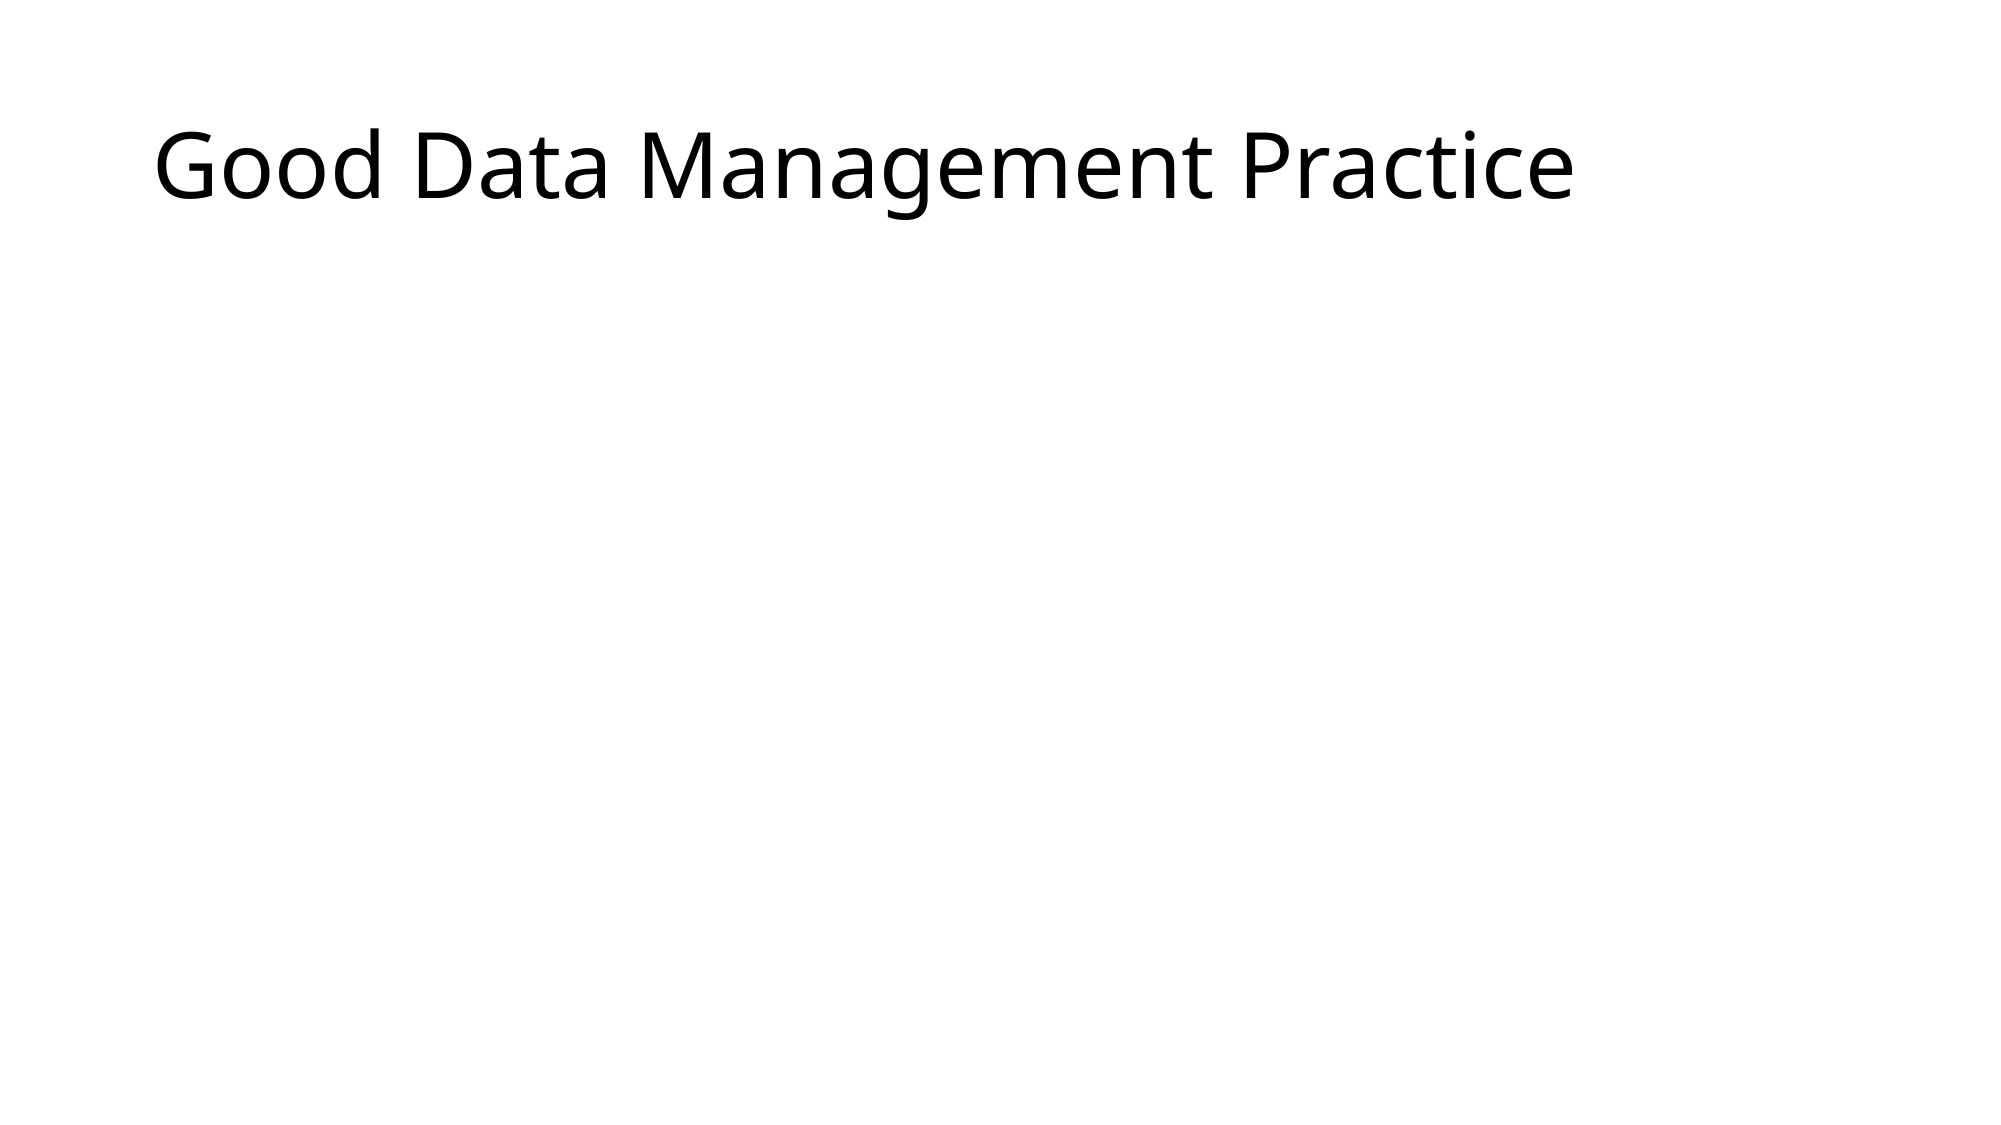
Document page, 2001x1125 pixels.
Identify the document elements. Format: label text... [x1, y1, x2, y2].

title Good Data Management Practice [137, 59, 1863, 278]
